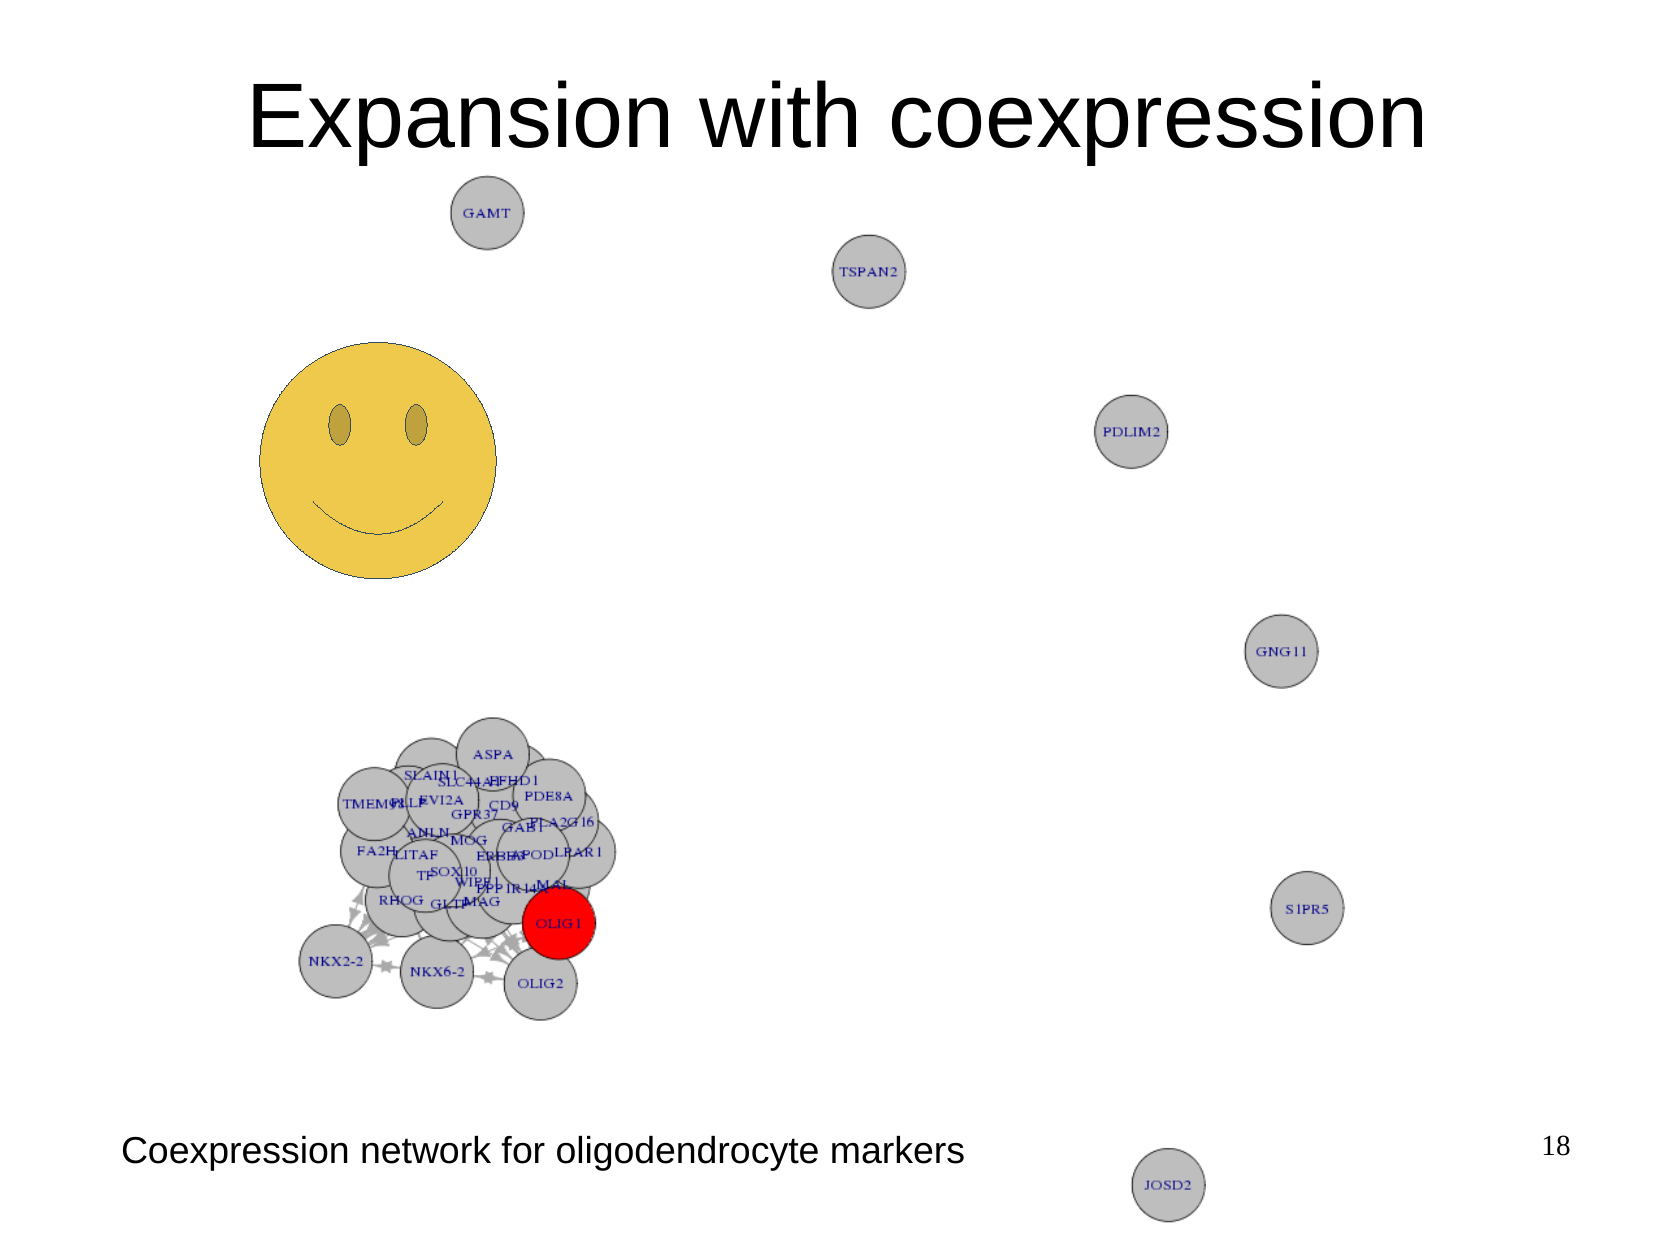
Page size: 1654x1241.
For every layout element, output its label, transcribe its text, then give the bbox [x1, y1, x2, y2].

text_box Coexpression network for oligodendrocyte markers [106, 1122, 1063, 1179]
text_box [259, 342, 497, 579]
title Expansion with coexpression [94, 11, 1583, 219]
picture [153, 219, 1453, 1241]
